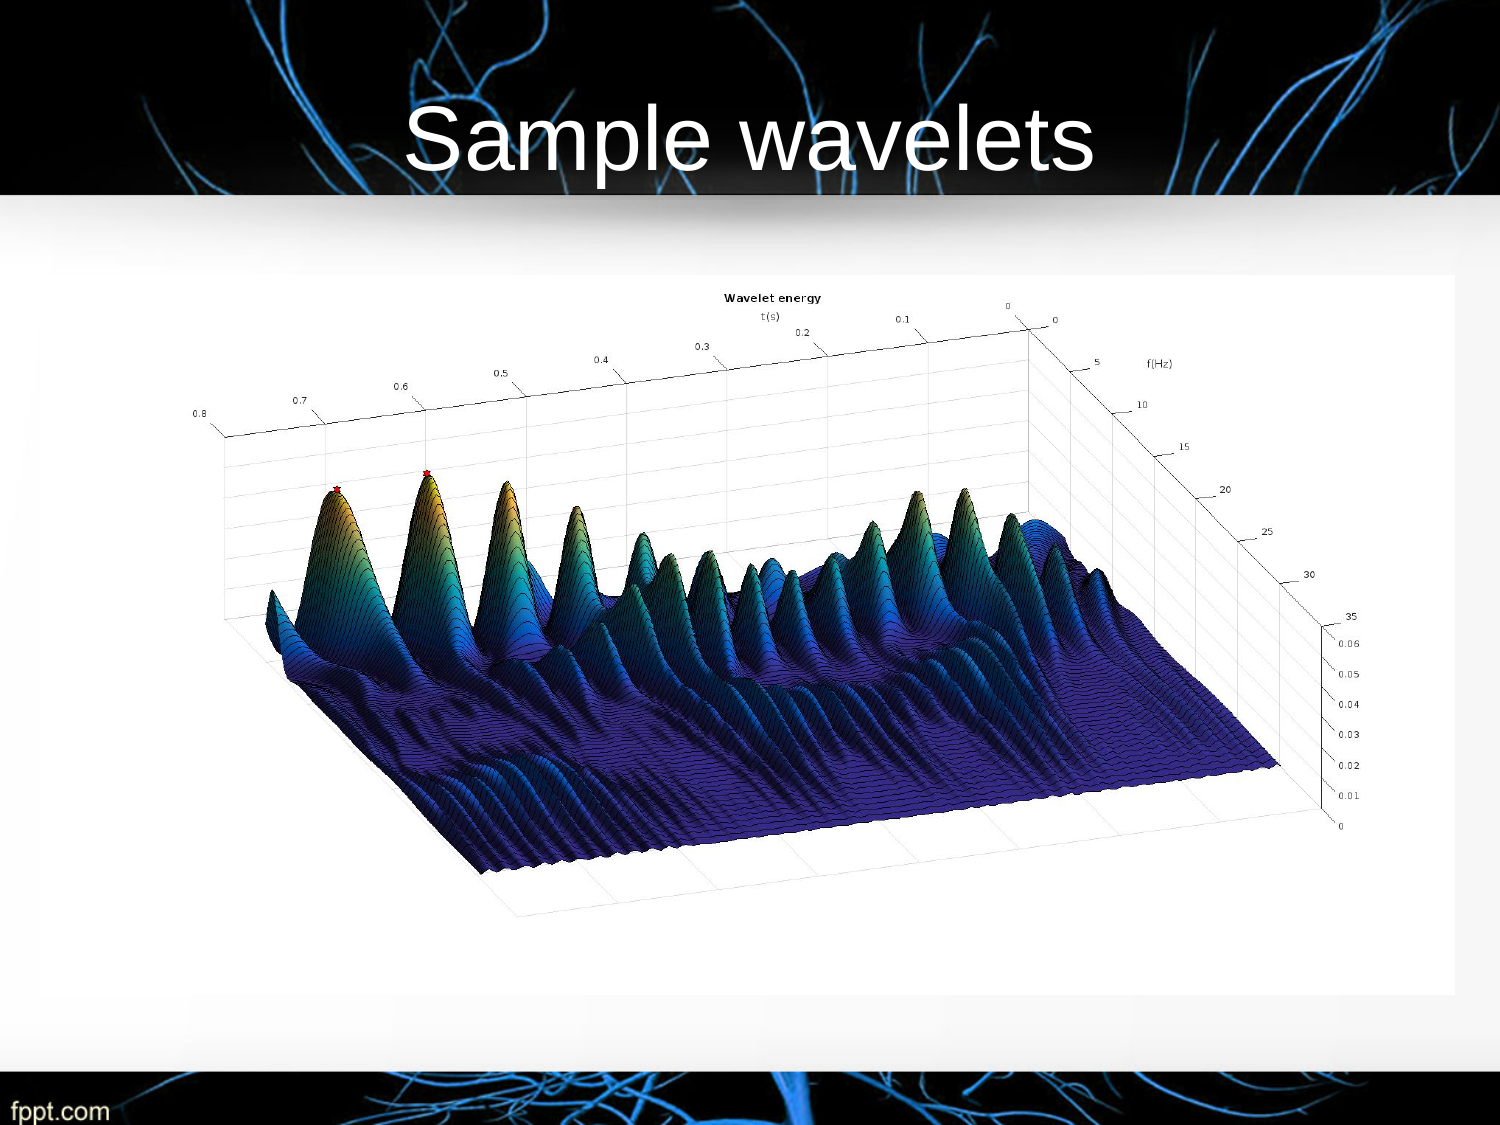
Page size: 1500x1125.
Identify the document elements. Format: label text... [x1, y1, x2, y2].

title Sample wavelets [75, 45, 1425, 233]
picture [0, 0, 1500, 1125]
